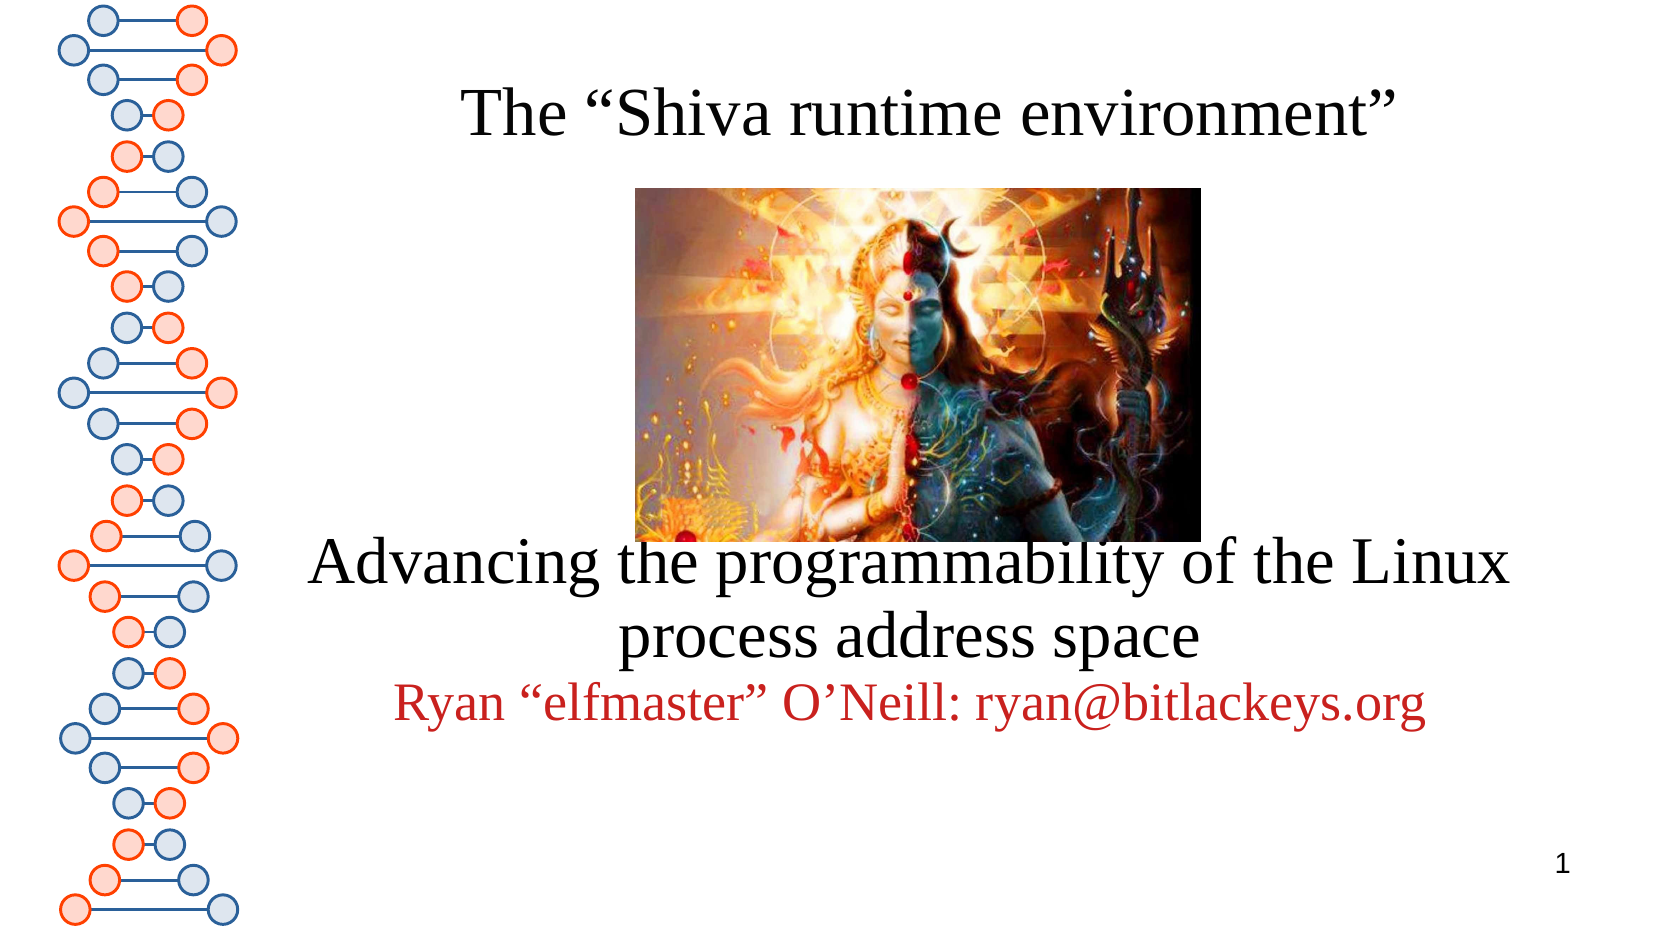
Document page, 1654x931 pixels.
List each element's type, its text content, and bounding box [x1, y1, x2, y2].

title The “Shiva runtime environment” [265, 35, 1595, 189]
picture [635, 188, 1201, 542]
subtitle Advancing the programmability of the Linux process address space Ryan “elfmaster” O’Neill: ryan@bitlackeys.org [246, 210, 1576, 751]
